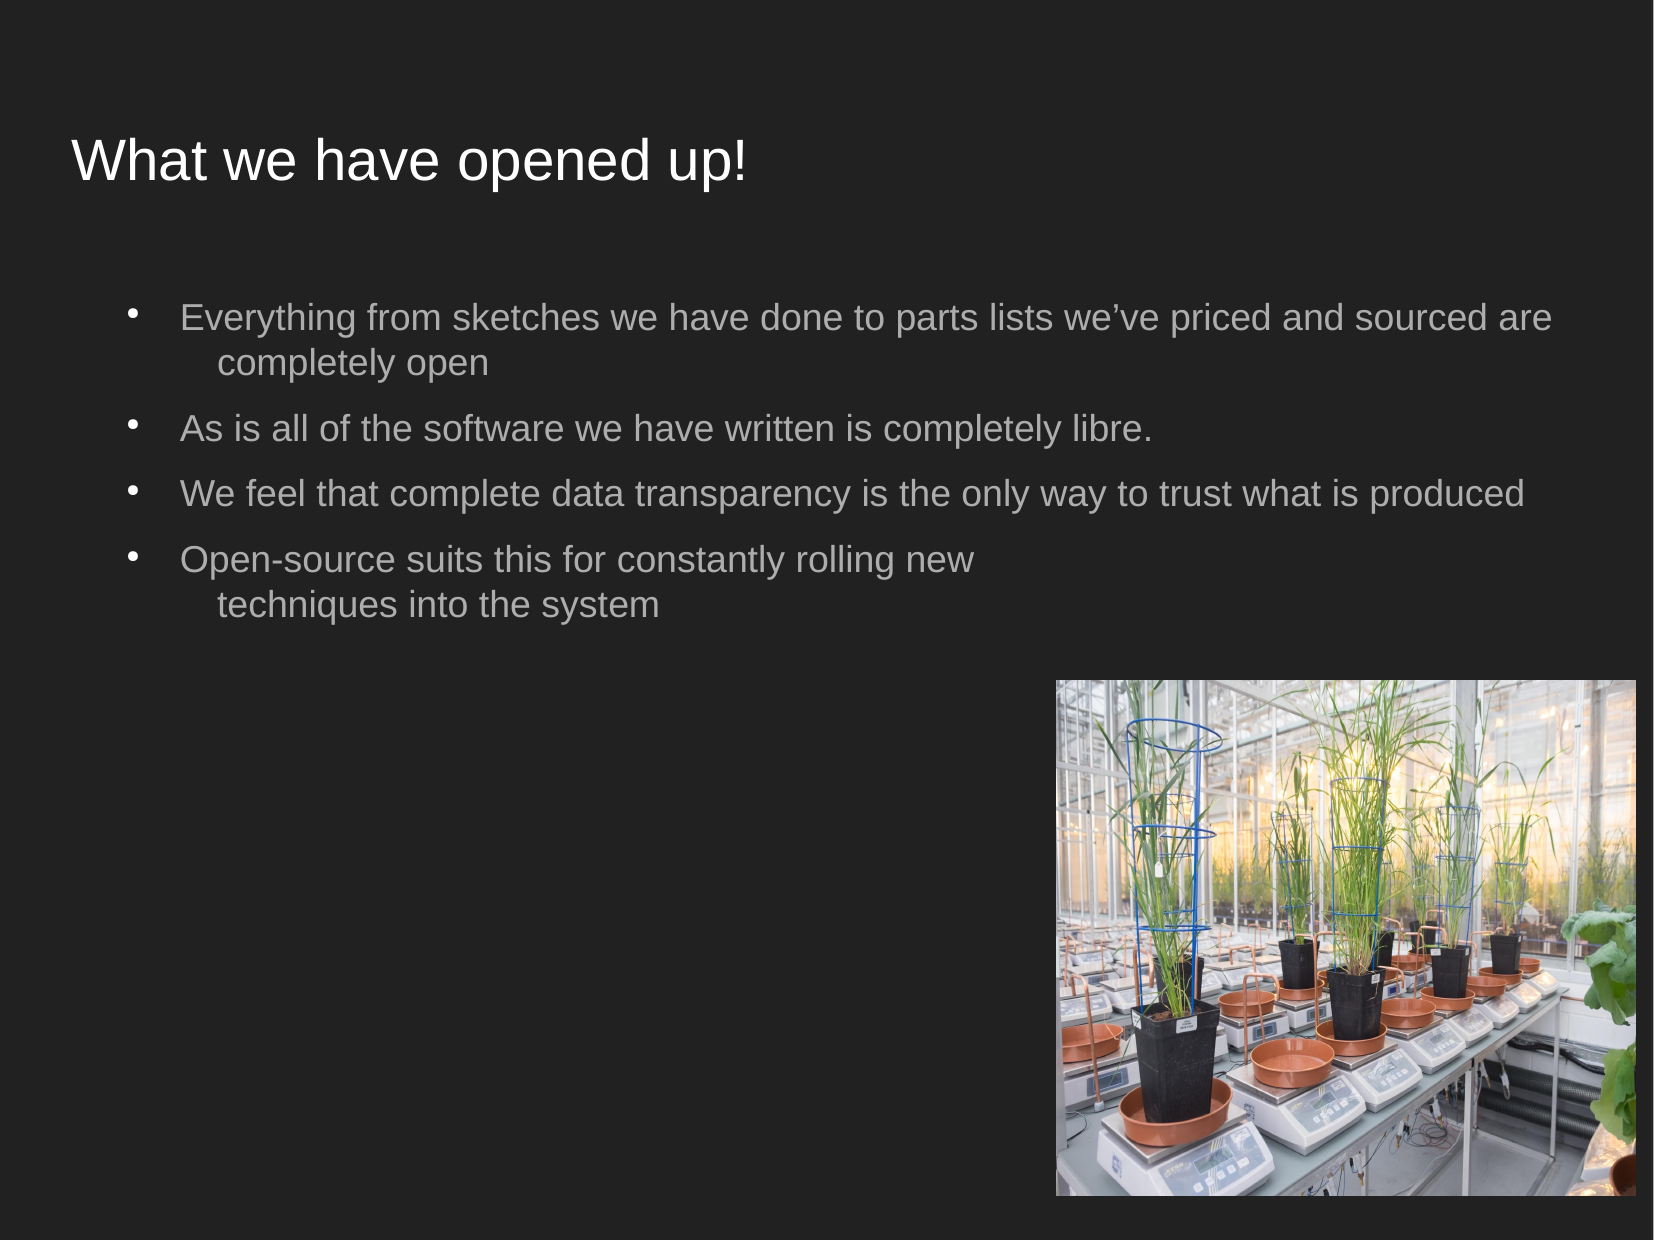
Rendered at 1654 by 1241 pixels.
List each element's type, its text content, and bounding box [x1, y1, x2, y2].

picture [1056, 680, 1636, 1197]
list Everything from sketches we have done to parts lists we’ve priced and sourced are completely open As is all of the software we have written is completely libre. We feel that complete data transparency is the only way to trust what is produced Open-source suits this for constantly rolling new techniques into the system [56, 277, 1598, 1102]
title What we have opened up! [56, 107, 1598, 246]
